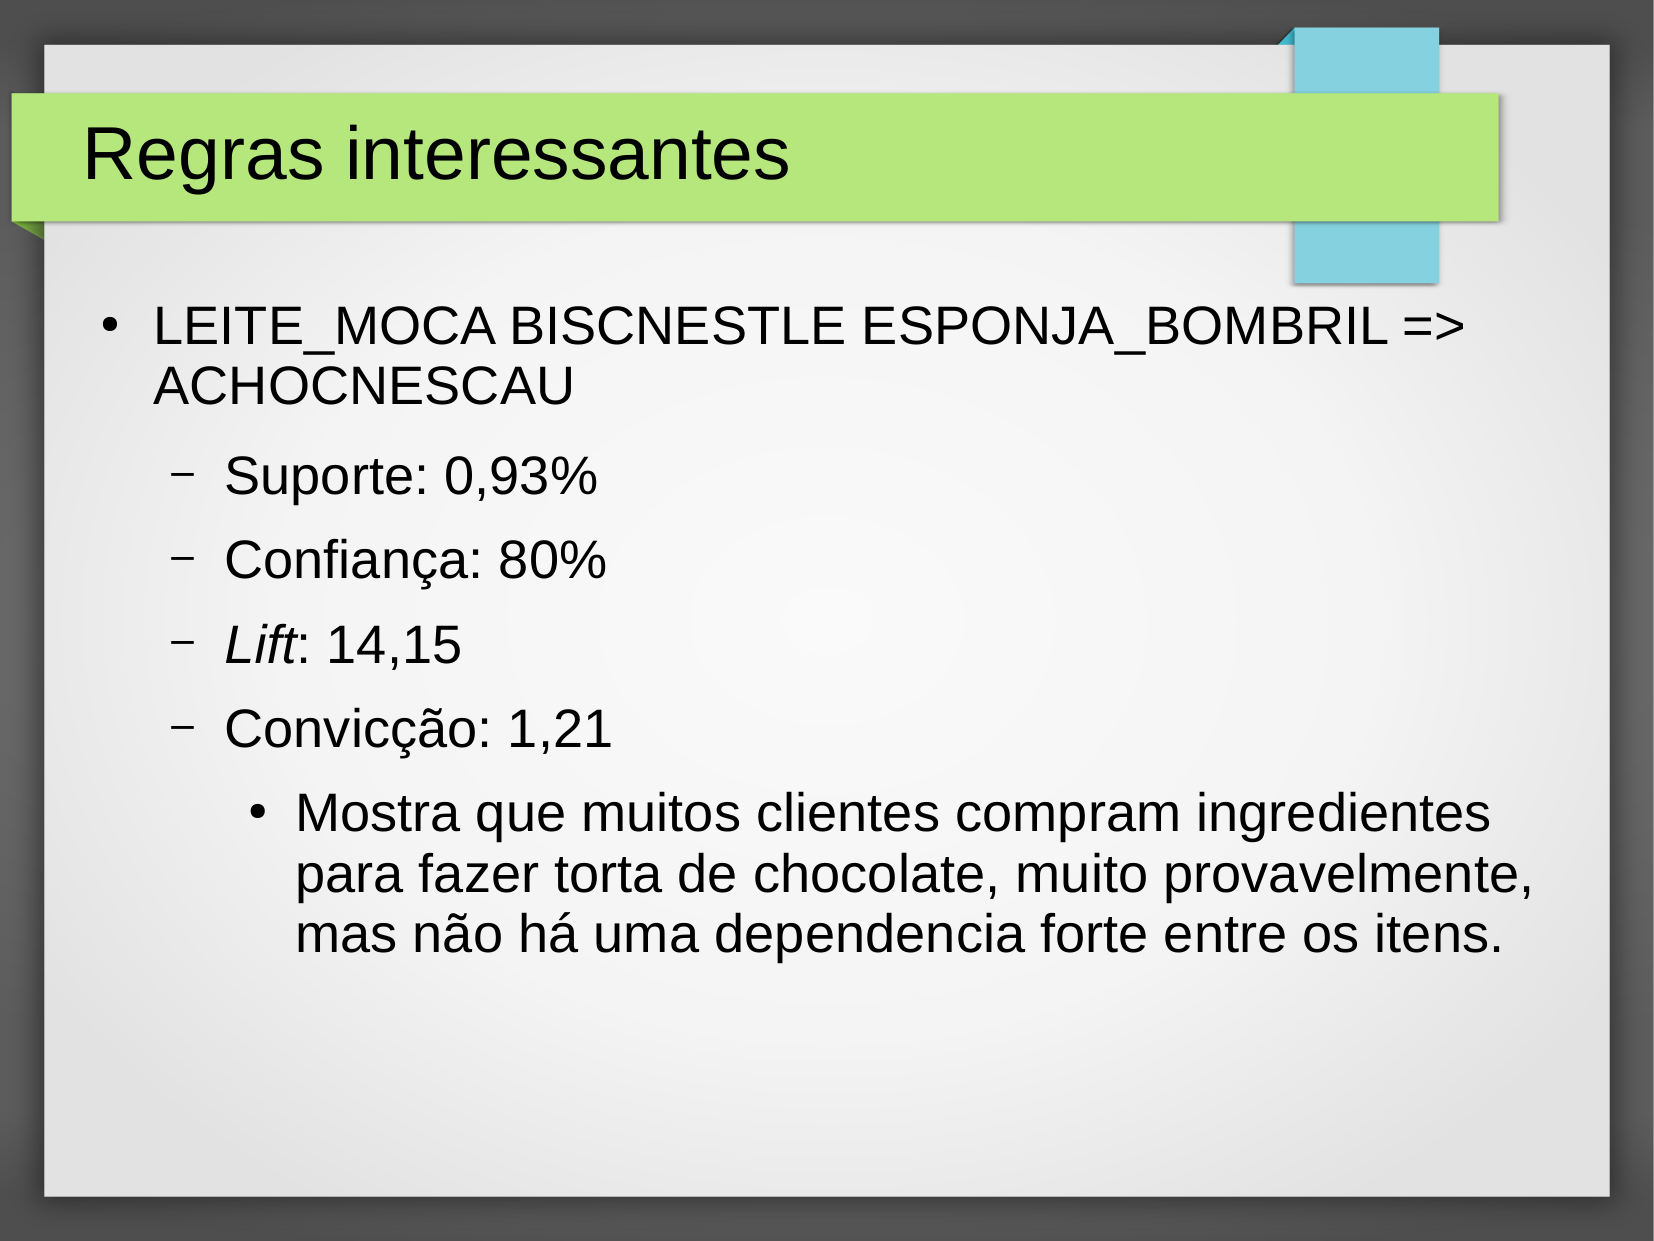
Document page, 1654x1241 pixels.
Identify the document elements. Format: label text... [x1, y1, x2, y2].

picture [0, 0, 1654, 1241]
list LEITE_MOCA BISCNESTLE ESPONJA_BOMBRIL => ACHOCNESCAU Suporte: 0,93% Confiança: 80% Lift: 14,15 Convicção: 1,21 Mostra que muitos clientes compram ingredientes para fazer torta de chocolate, muito provavelmente, mas não há uma dependencia forte entre os itens. [82, 295, 1571, 1015]
title Regras interessantes [82, 94, 1264, 213]
